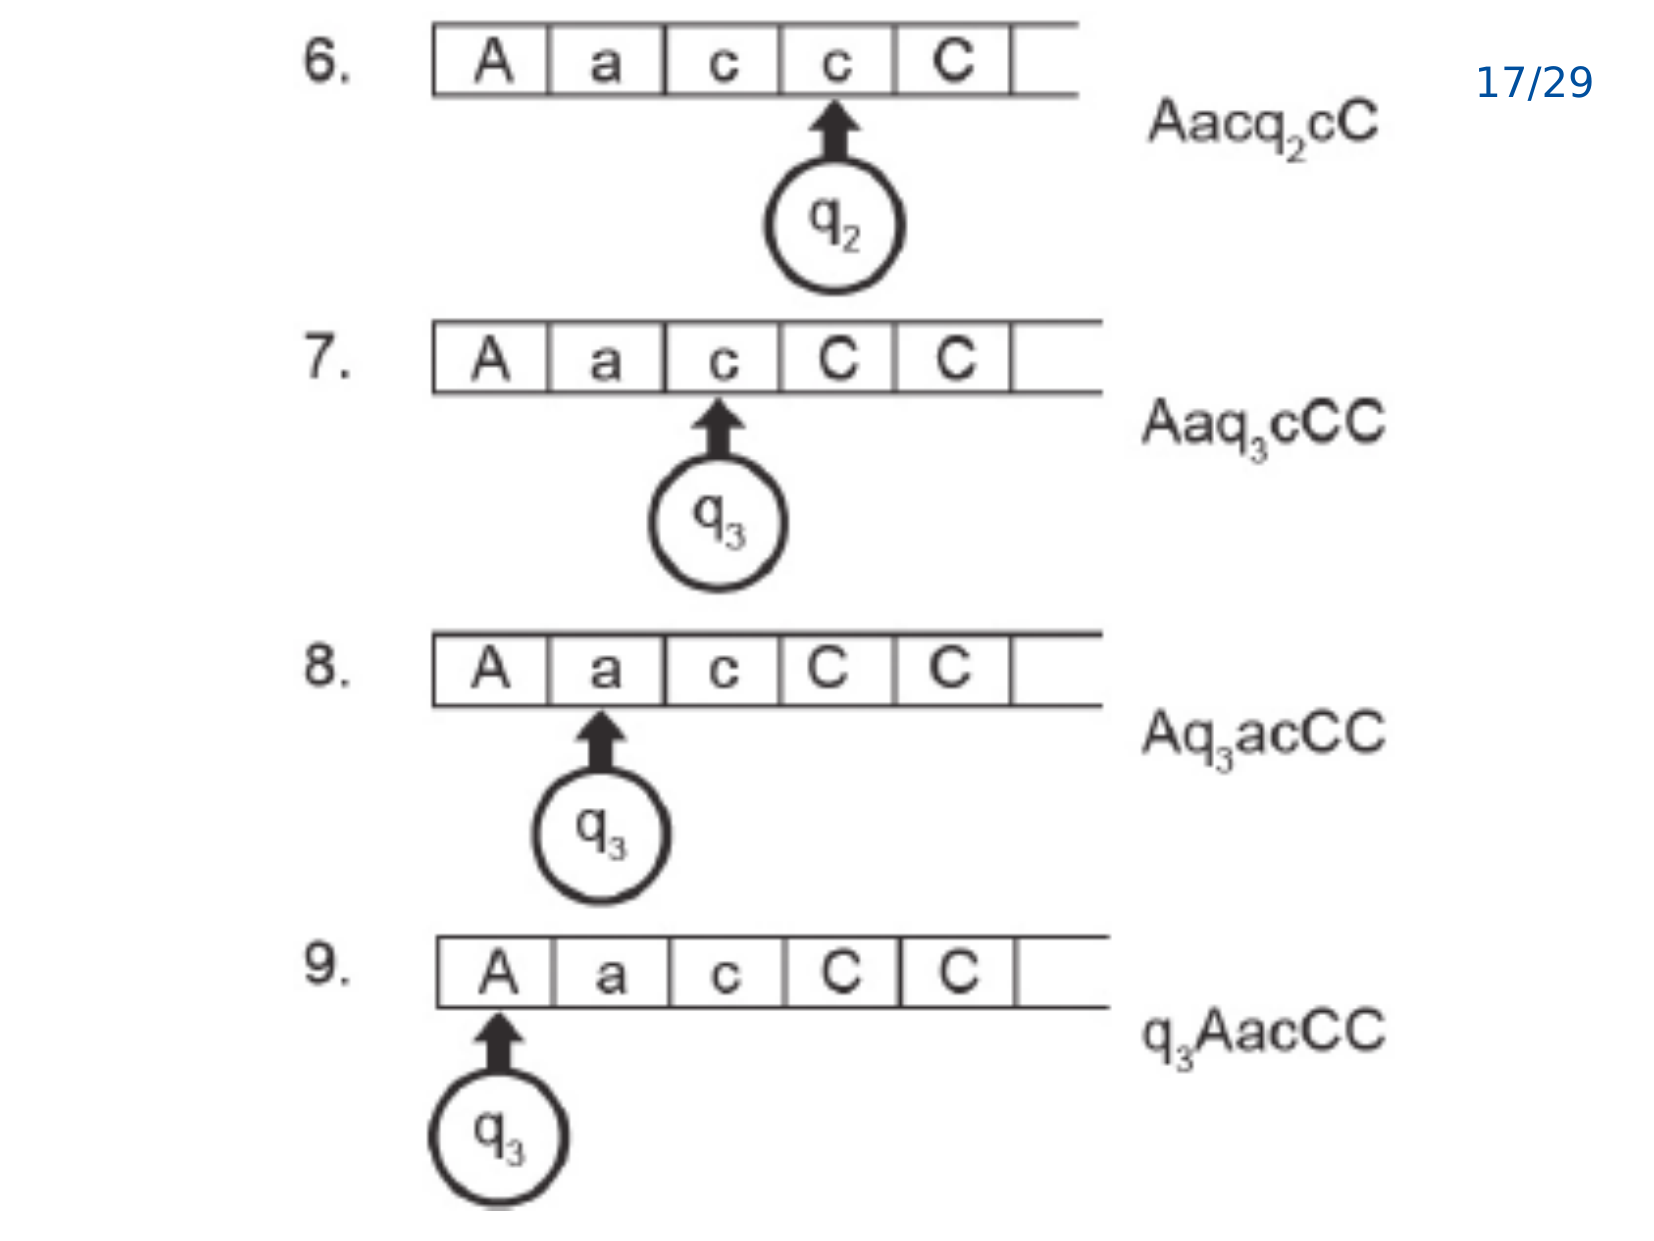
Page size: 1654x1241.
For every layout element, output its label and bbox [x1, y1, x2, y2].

picture [292, 11, 1418, 1211]
